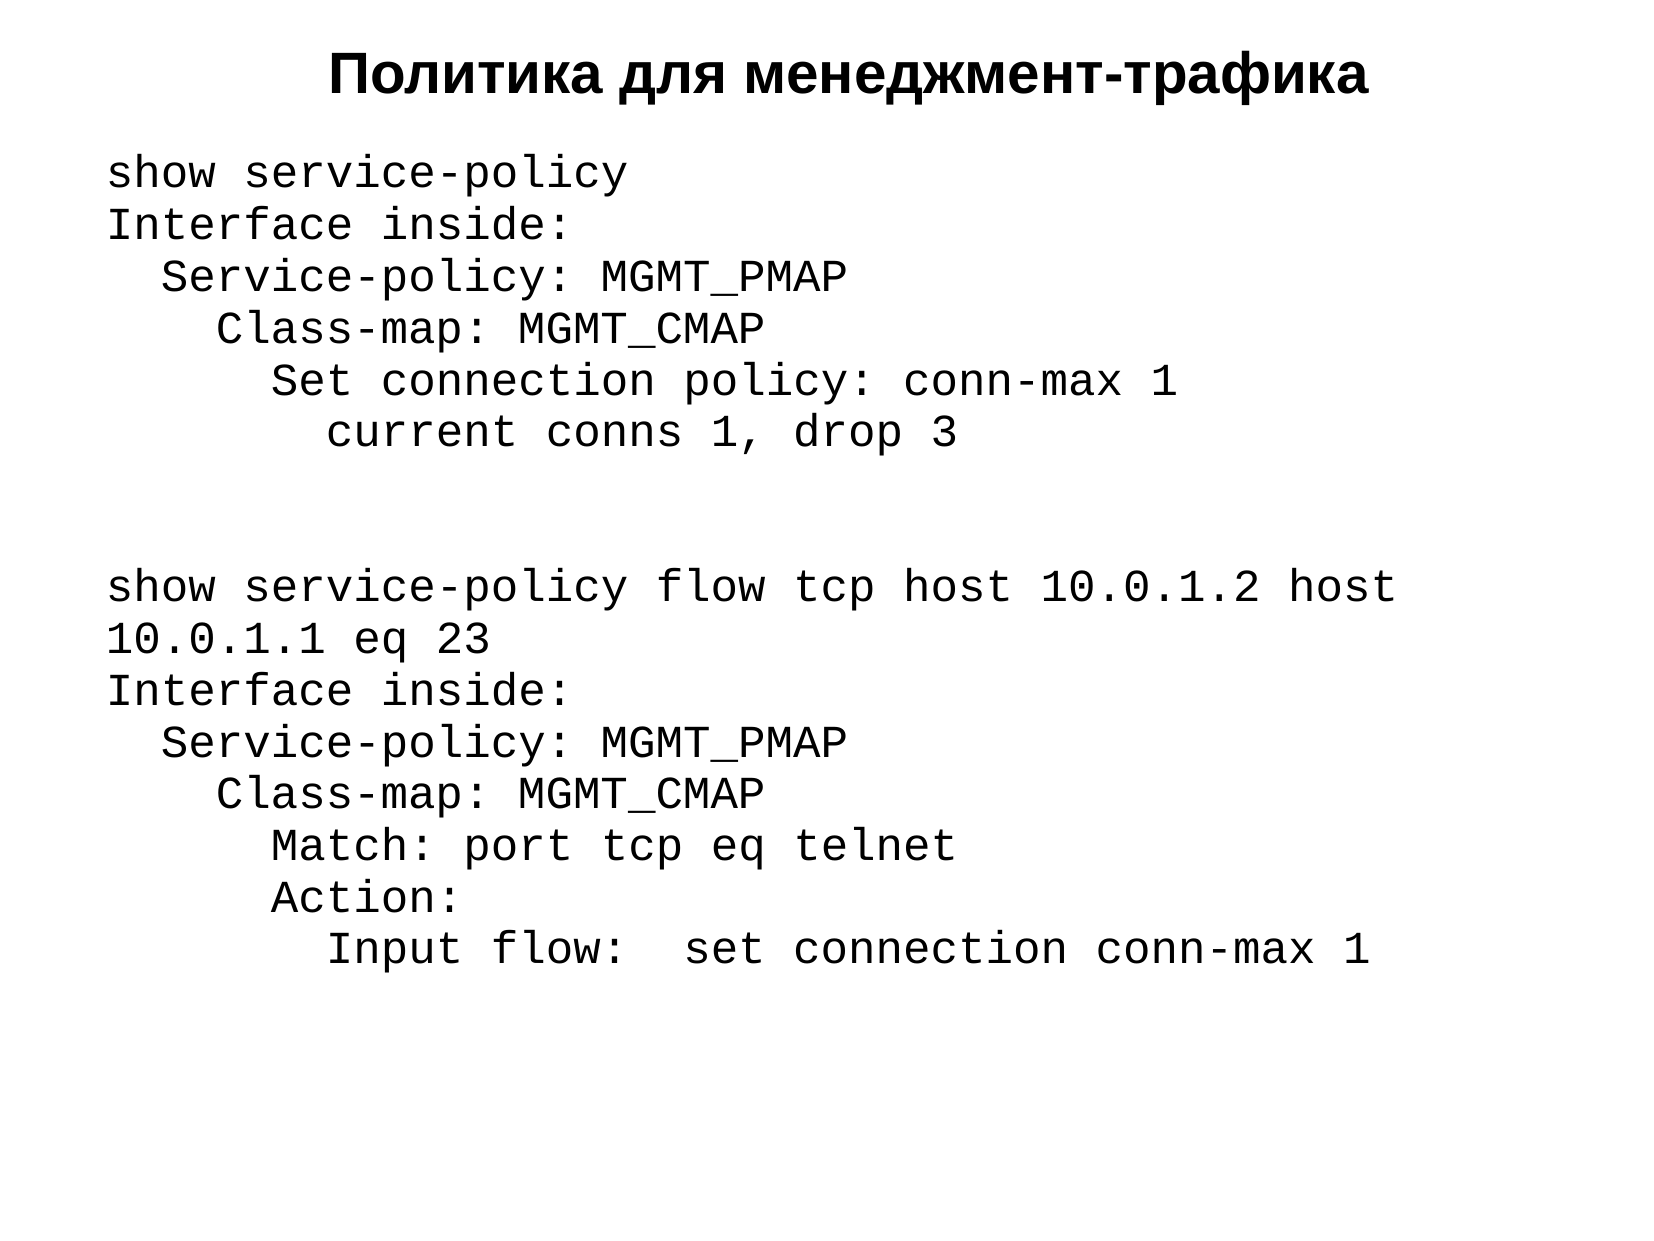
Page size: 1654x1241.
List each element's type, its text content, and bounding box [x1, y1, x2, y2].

list show service-policy Interface inside: Service-policy: MGMT_PMAP Class-map: MGMT_CMAP Set connection policy: conn-max 1 current conns 1, drop 3 show service-policy flow tcp host 10.0.1.2 host 10.0.1.1 eq 23 Interface inside: Service-policy: MGMT_PMAP Class-map: MGMT_CMAP Match: port tcp eq telnet Action: Input flow: set connection conn-max 1 [105, 150, 1548, 1163]
text_box Политика для менеджмент-трафика [64, 37, 1613, 113]
